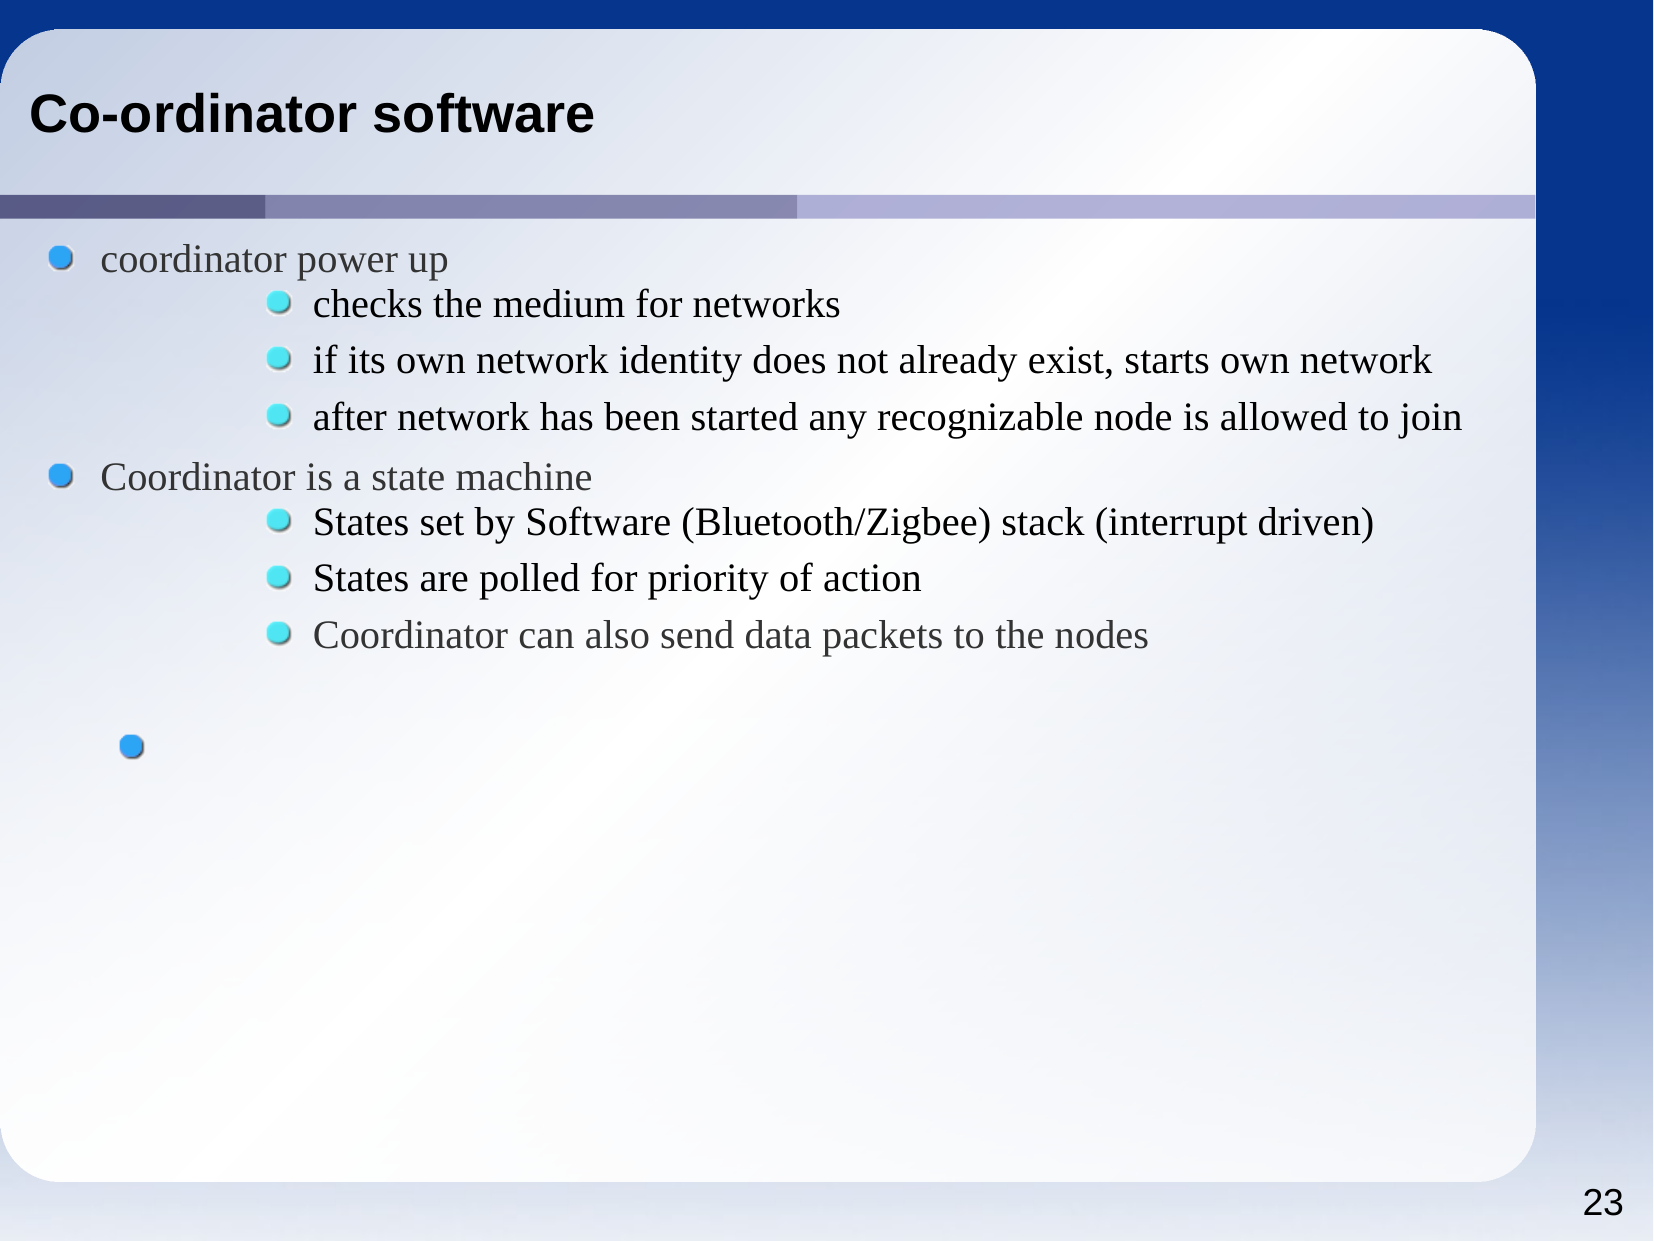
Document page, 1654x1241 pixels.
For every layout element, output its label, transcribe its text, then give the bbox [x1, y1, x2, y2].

picture [0, 0, 1654, 1241]
list coordinator power up checks the medium for networks if its own network identity does not already exist, starts own network after network has been started any recognizable node is allowed to join Coordinator is a state machine States set by Software (Bluetooth/Zigbee) stack (interrupt driven) States are polled for priority of action Coordinator can also send data packets to the nodes [29, 236, 1506, 1152]
title Co-ordinator software [29, 49, 1506, 178]
